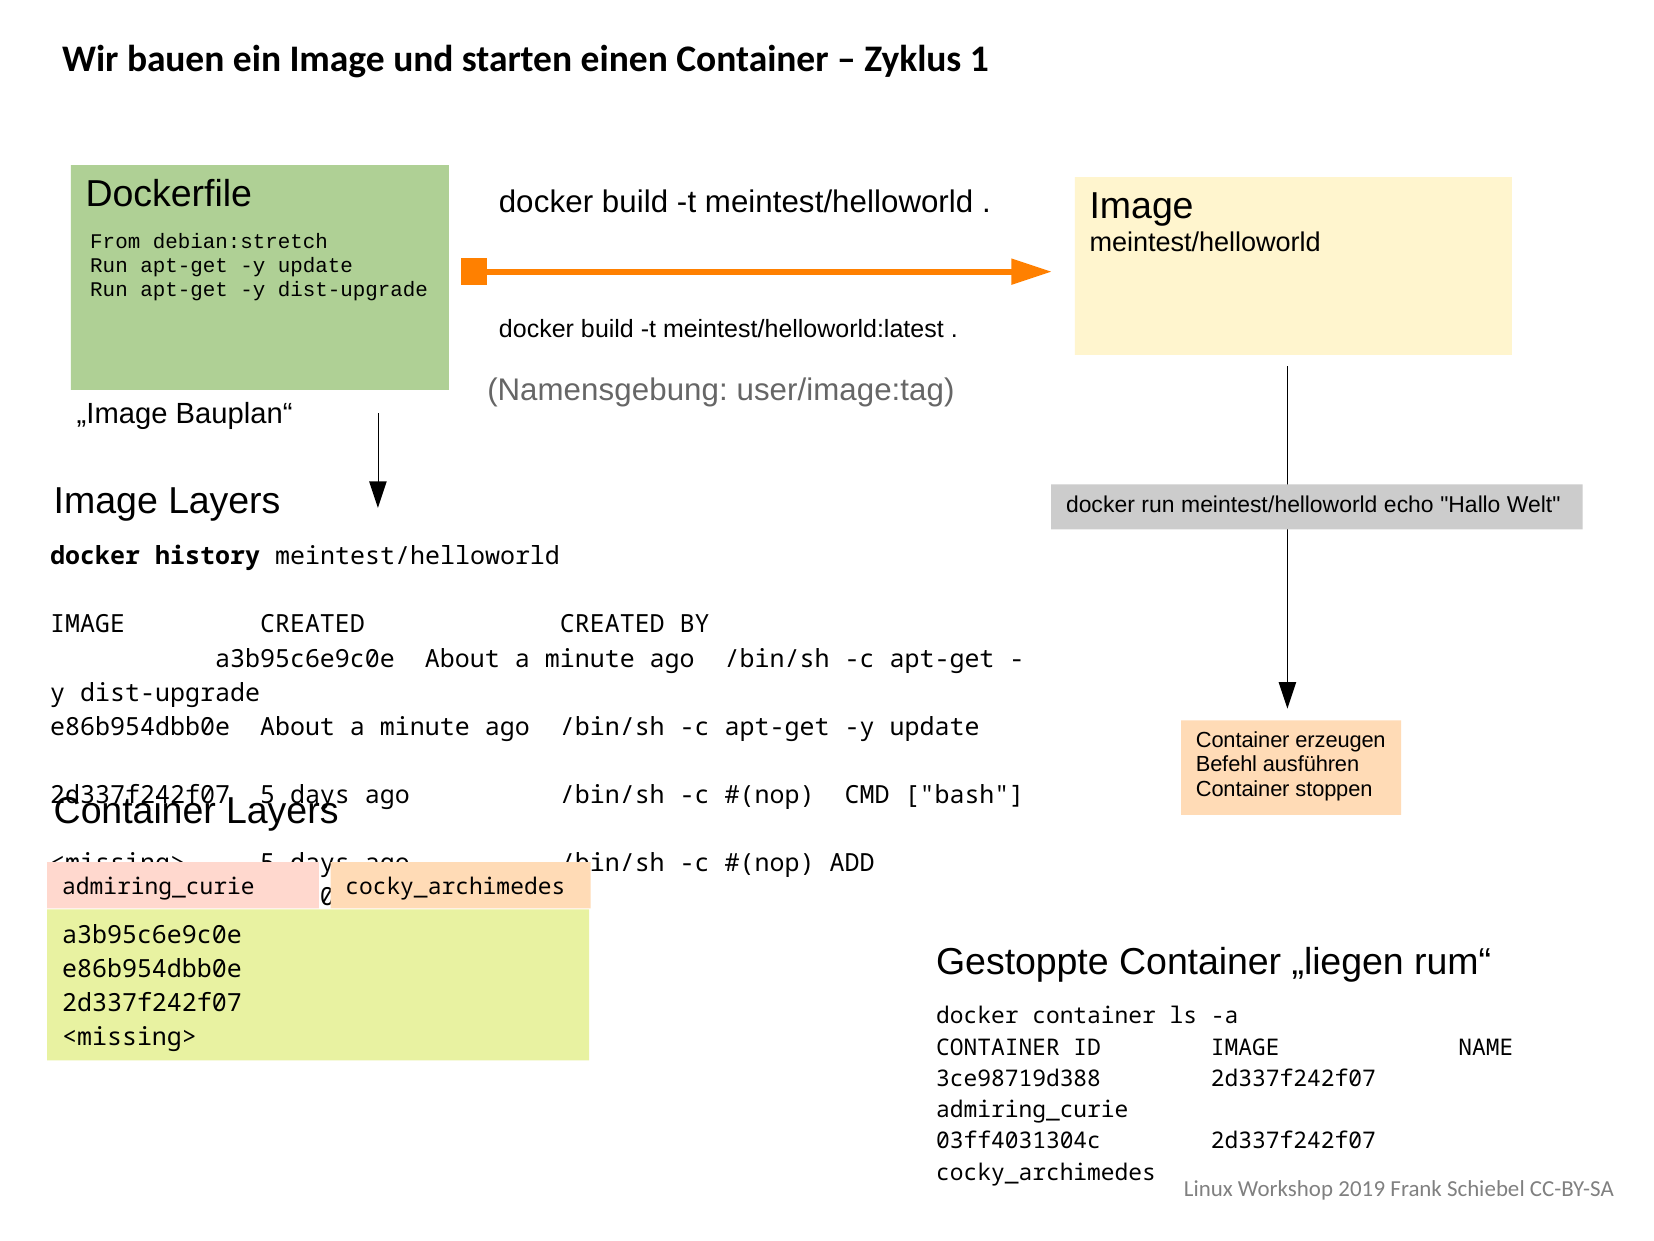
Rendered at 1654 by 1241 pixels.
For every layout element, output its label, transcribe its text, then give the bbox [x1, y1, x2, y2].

text_box admiring_curie [47, 862, 319, 902]
text_box Gestoppte Container „liegen rum“ [921, 933, 1583, 993]
text_box Image Layers [39, 472, 319, 530]
text_box Image meintest/helloworld [1074, 177, 1512, 355]
text_box (Namensgebung: user/image:tag) [472, 364, 1016, 449]
text_box Container Layers [39, 781, 390, 839]
text_box a3b95c6e9c0e e86b954dbb0e 2d337f242f07 <missing> [47, 909, 590, 1030]
text_box „Image Bauplan“ [61, 389, 308, 438]
text_box Dockerfile [70, 165, 449, 390]
text_box docker history meintest/helloworld IMAGE CREATED CREATED BY a3b95c6e9c0e About a minute ago /bin/sh -c apt-get -y dist-upgrade e86b954dbb0e About a minute ago /bin/sh -c apt-get -y update 2d337f242f07 5 days ago /bin/sh -c #(nop) CMD ["bash"] <missing> 5 days ago /bin/sh -c #(nop) ADD file:843b8a2a9df1a0730 [35, 530, 1052, 739]
text_box docker run meintest/helloworld echo "Hallo Welt" [1051, 484, 1583, 530]
text_box docker container ls -a CONTAINER ID IMAGE NAME 3ce98719d388 2d337f242f07 admiring_curie 03ff4031304c 2d337f242f07 cocky_archimedes [921, 992, 1610, 1103]
text_box From debian:stretch Run apt-get -y update Run apt-get -y dist-upgrade [75, 224, 449, 381]
text_box docker build -t meintest/helloworld:latest . [484, 307, 981, 355]
text_box cocky_archimedes [330, 862, 591, 902]
text_box Wir bauen ein Image und starten einen Container – Zyklus 1 [47, 35, 1005, 88]
text_box Container erzeugen Befehl ausführen Container stoppen [1181, 720, 1402, 815]
text_box docker build -t meintest/helloworld . [484, 177, 1016, 237]
